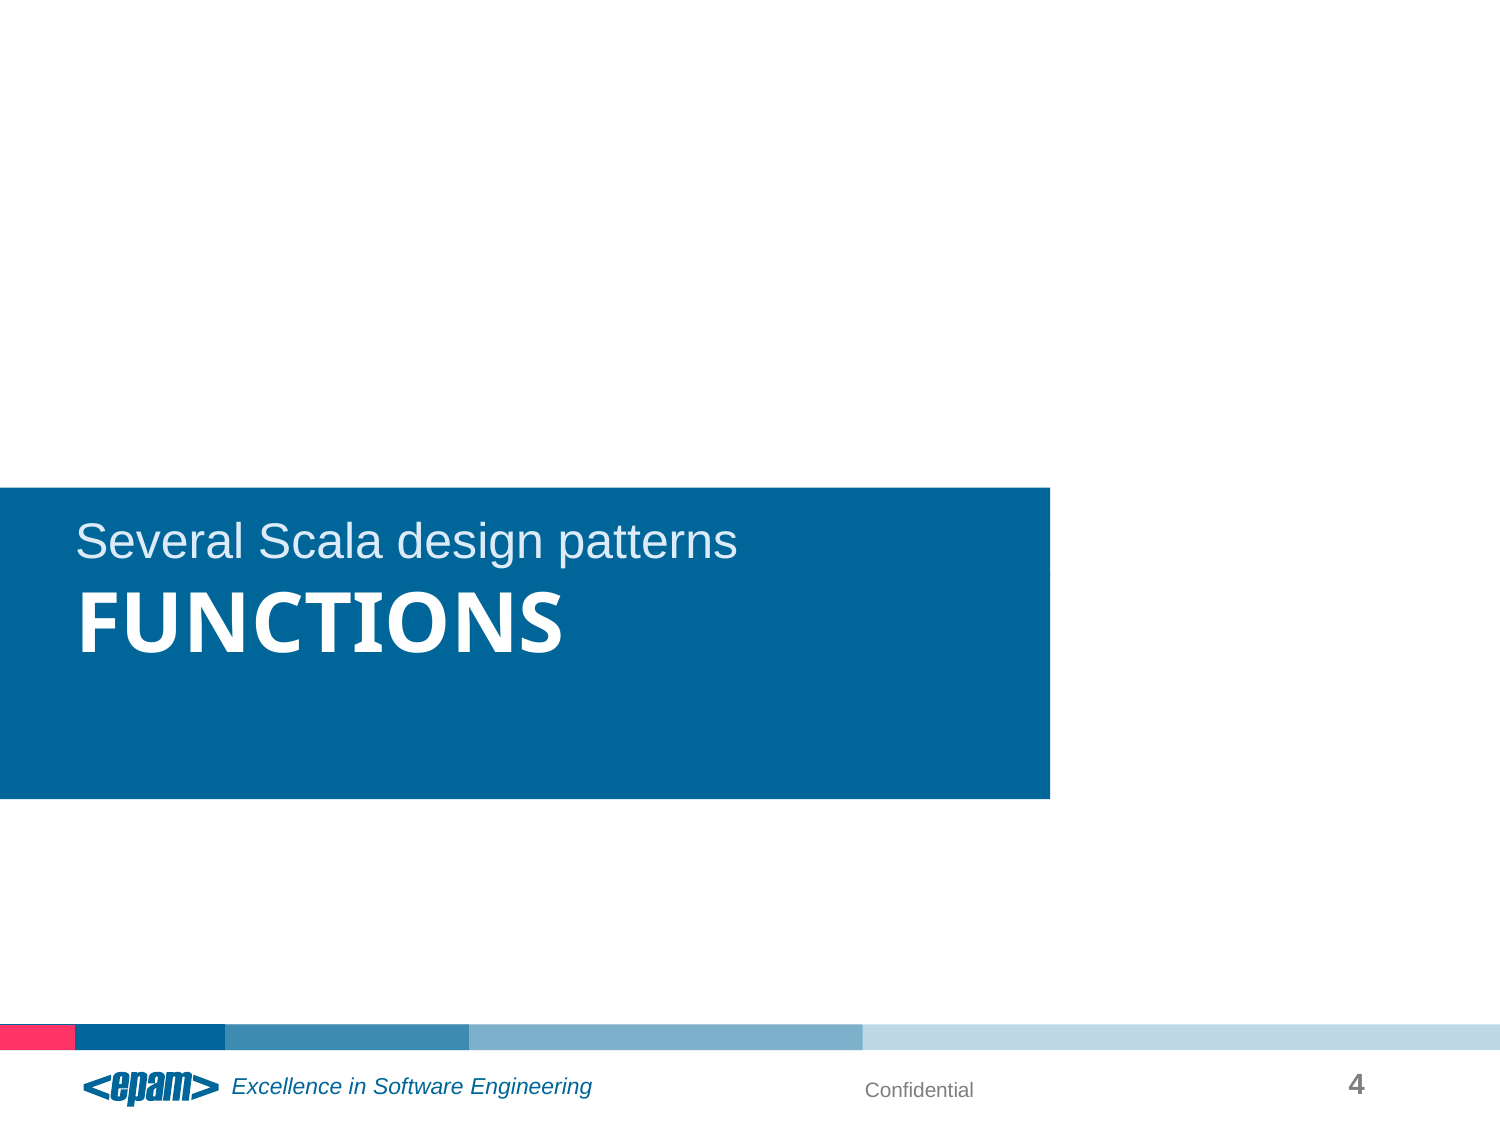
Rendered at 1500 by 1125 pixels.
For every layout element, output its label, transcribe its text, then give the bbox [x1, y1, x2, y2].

list Several Scala design patterns [0, 489, 1051, 576]
text_box Confidential [849, 1069, 1348, 1125]
title FUNCTIONS [0, 576, 1051, 715]
text_box 4 [1348, 1065, 1428, 1125]
